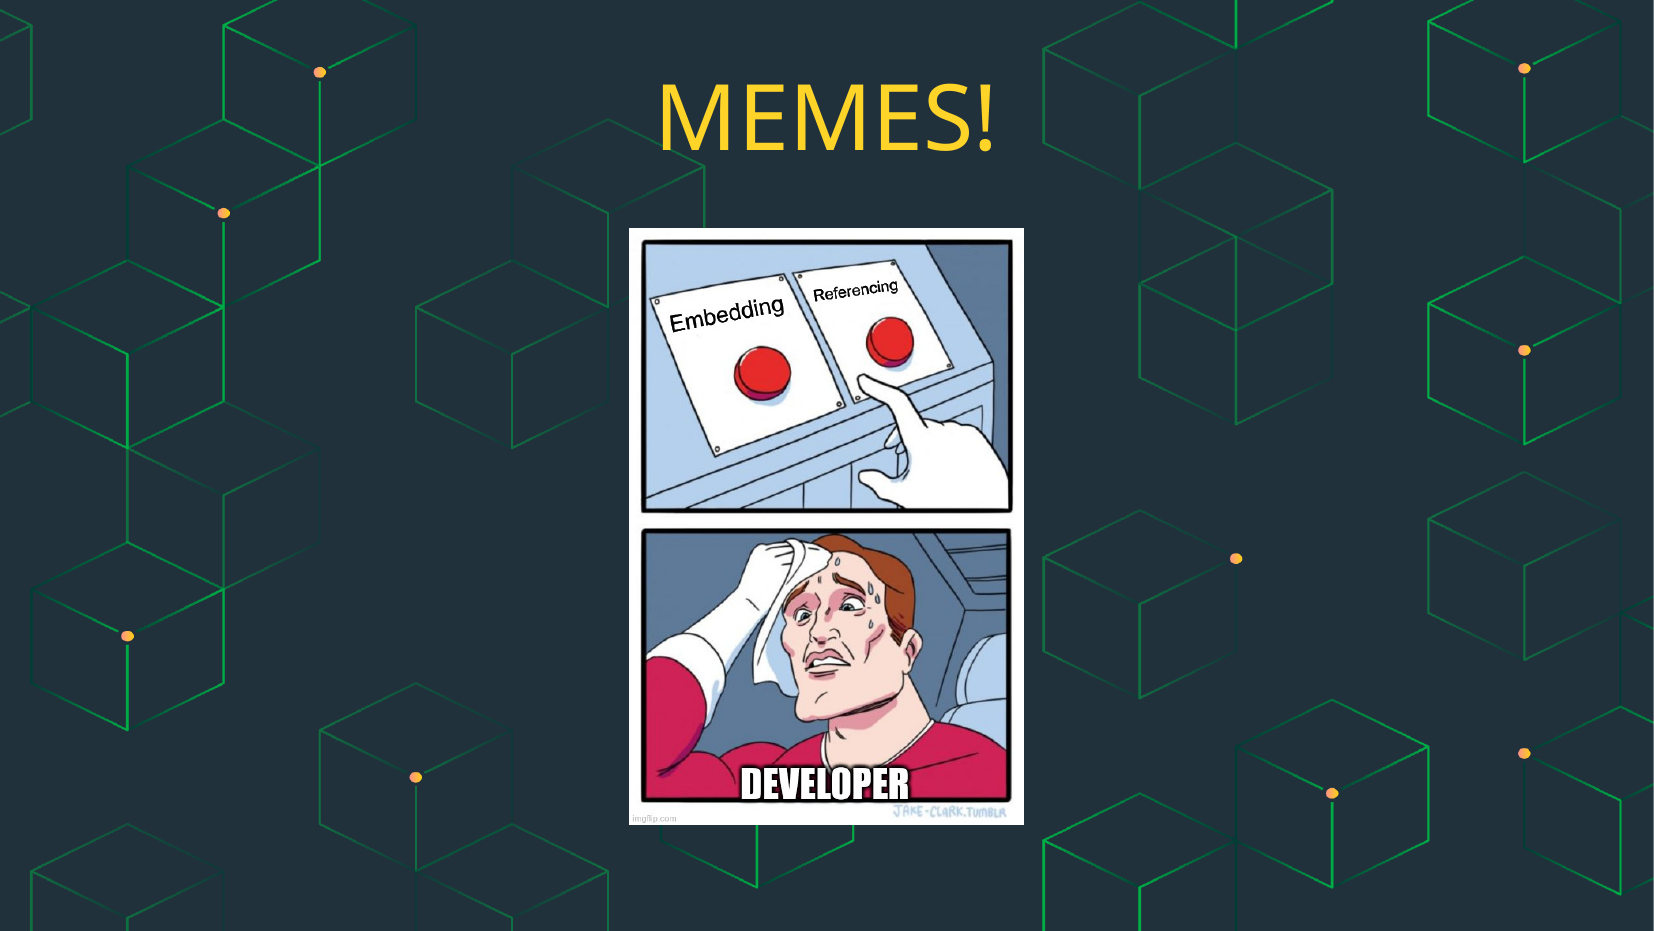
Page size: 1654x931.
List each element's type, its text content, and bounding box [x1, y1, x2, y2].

title MEMES! [82, 37, 1571, 193]
picture [0, 0, 1654, 931]
